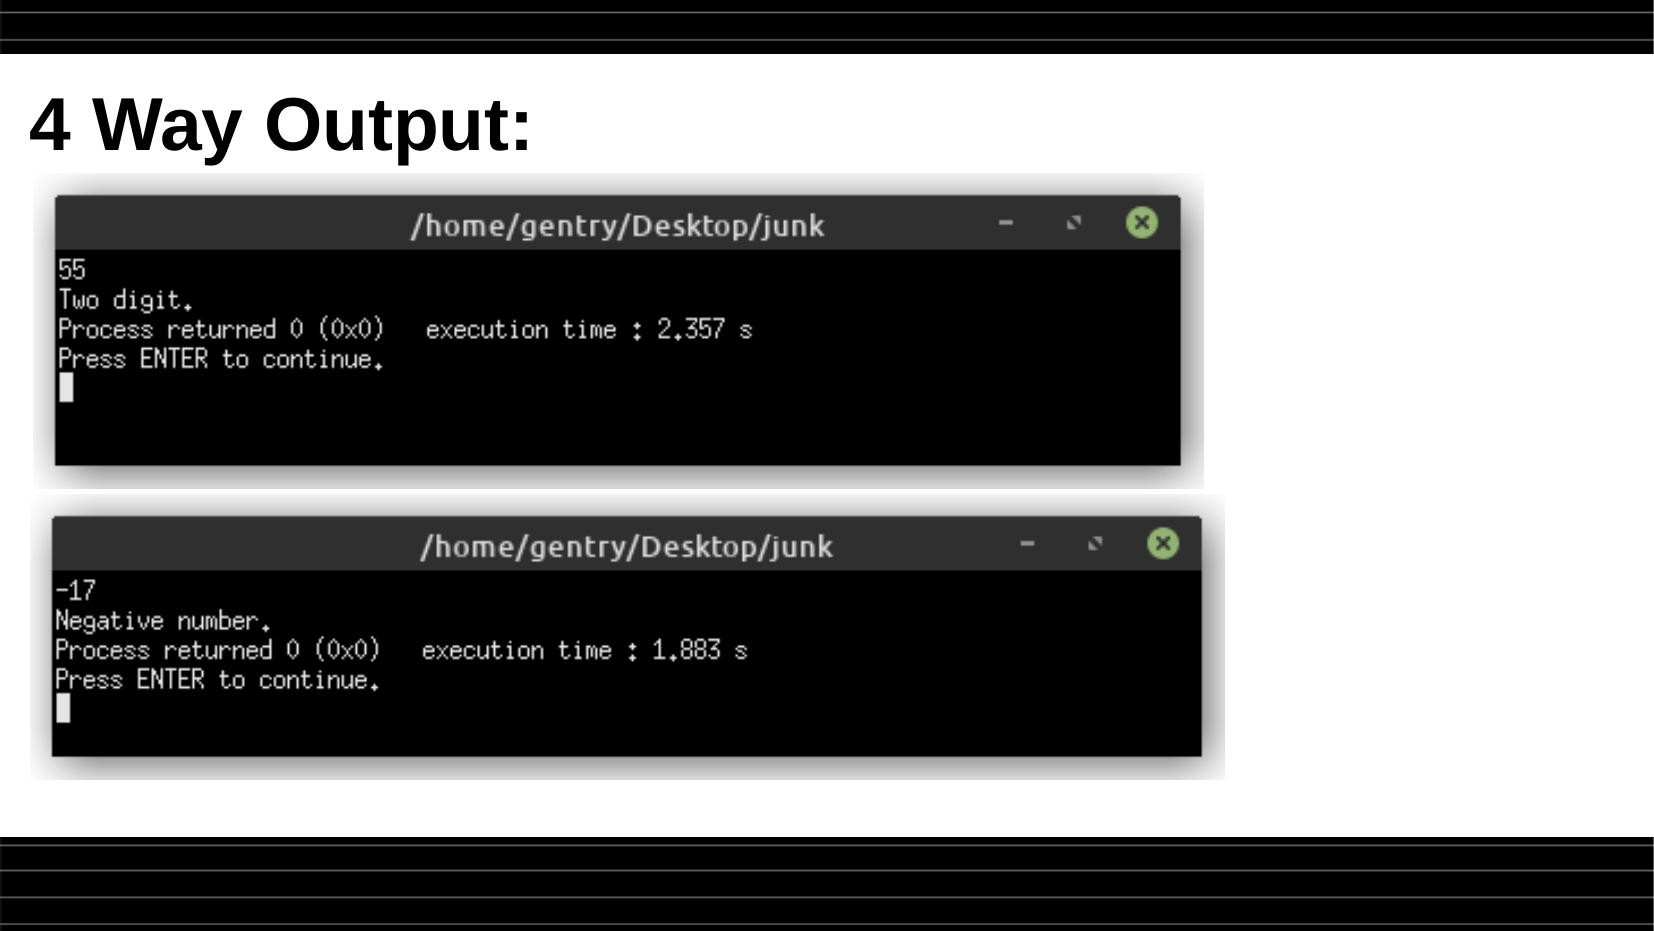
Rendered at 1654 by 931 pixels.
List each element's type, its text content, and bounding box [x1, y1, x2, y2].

picture [30, 494, 1225, 781]
text_box 4 Way Output: [15, 75, 1591, 174]
picture [33, 173, 1204, 489]
picture [0, 837, 1654, 931]
picture [0, 0, 1654, 54]
